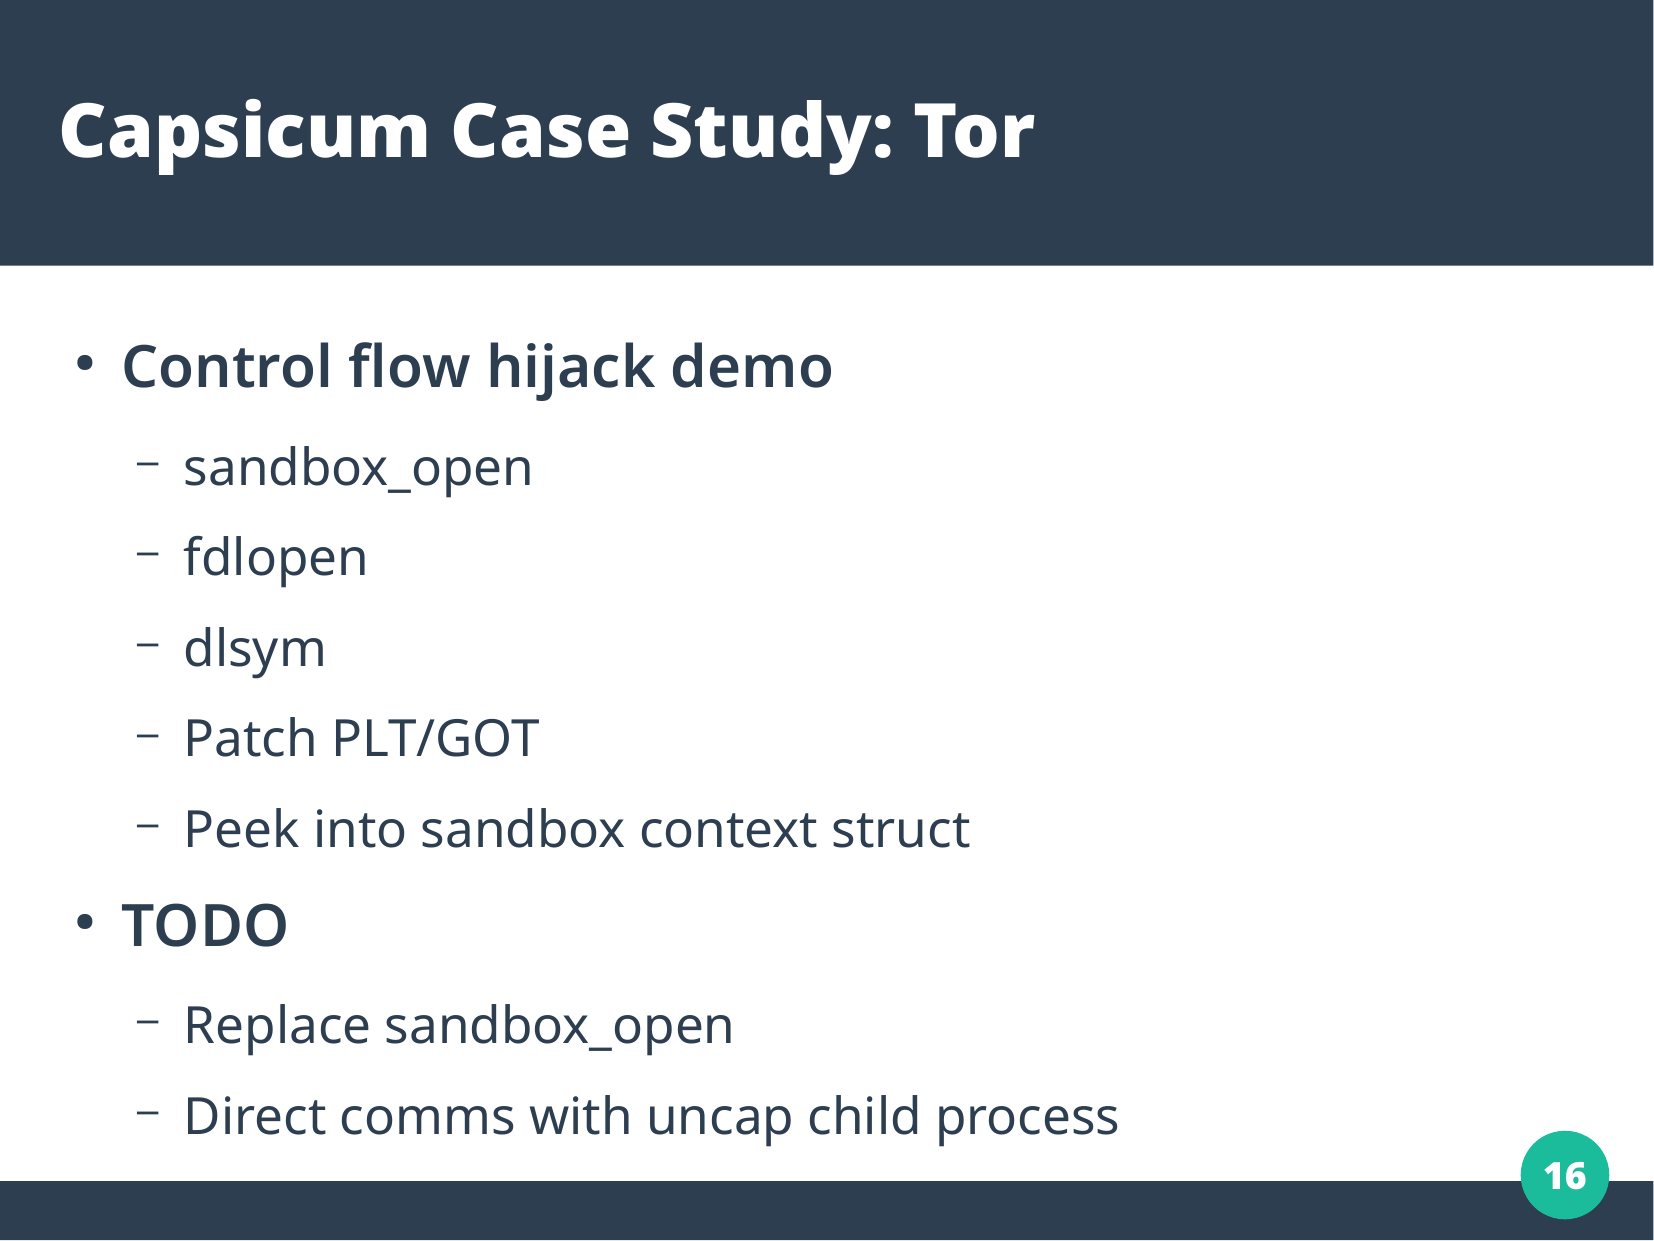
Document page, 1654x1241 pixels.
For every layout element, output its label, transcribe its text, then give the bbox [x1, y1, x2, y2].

title Capsicum Case Study: Tor [59, 49, 1595, 207]
list Control flow hijack demo sandbox_open fdlopen dlsym Patch PLT/GOT Peek into sandbox context struct TODO Replace sandbox_open Direct comms with uncap child process [59, 324, 1595, 1152]
